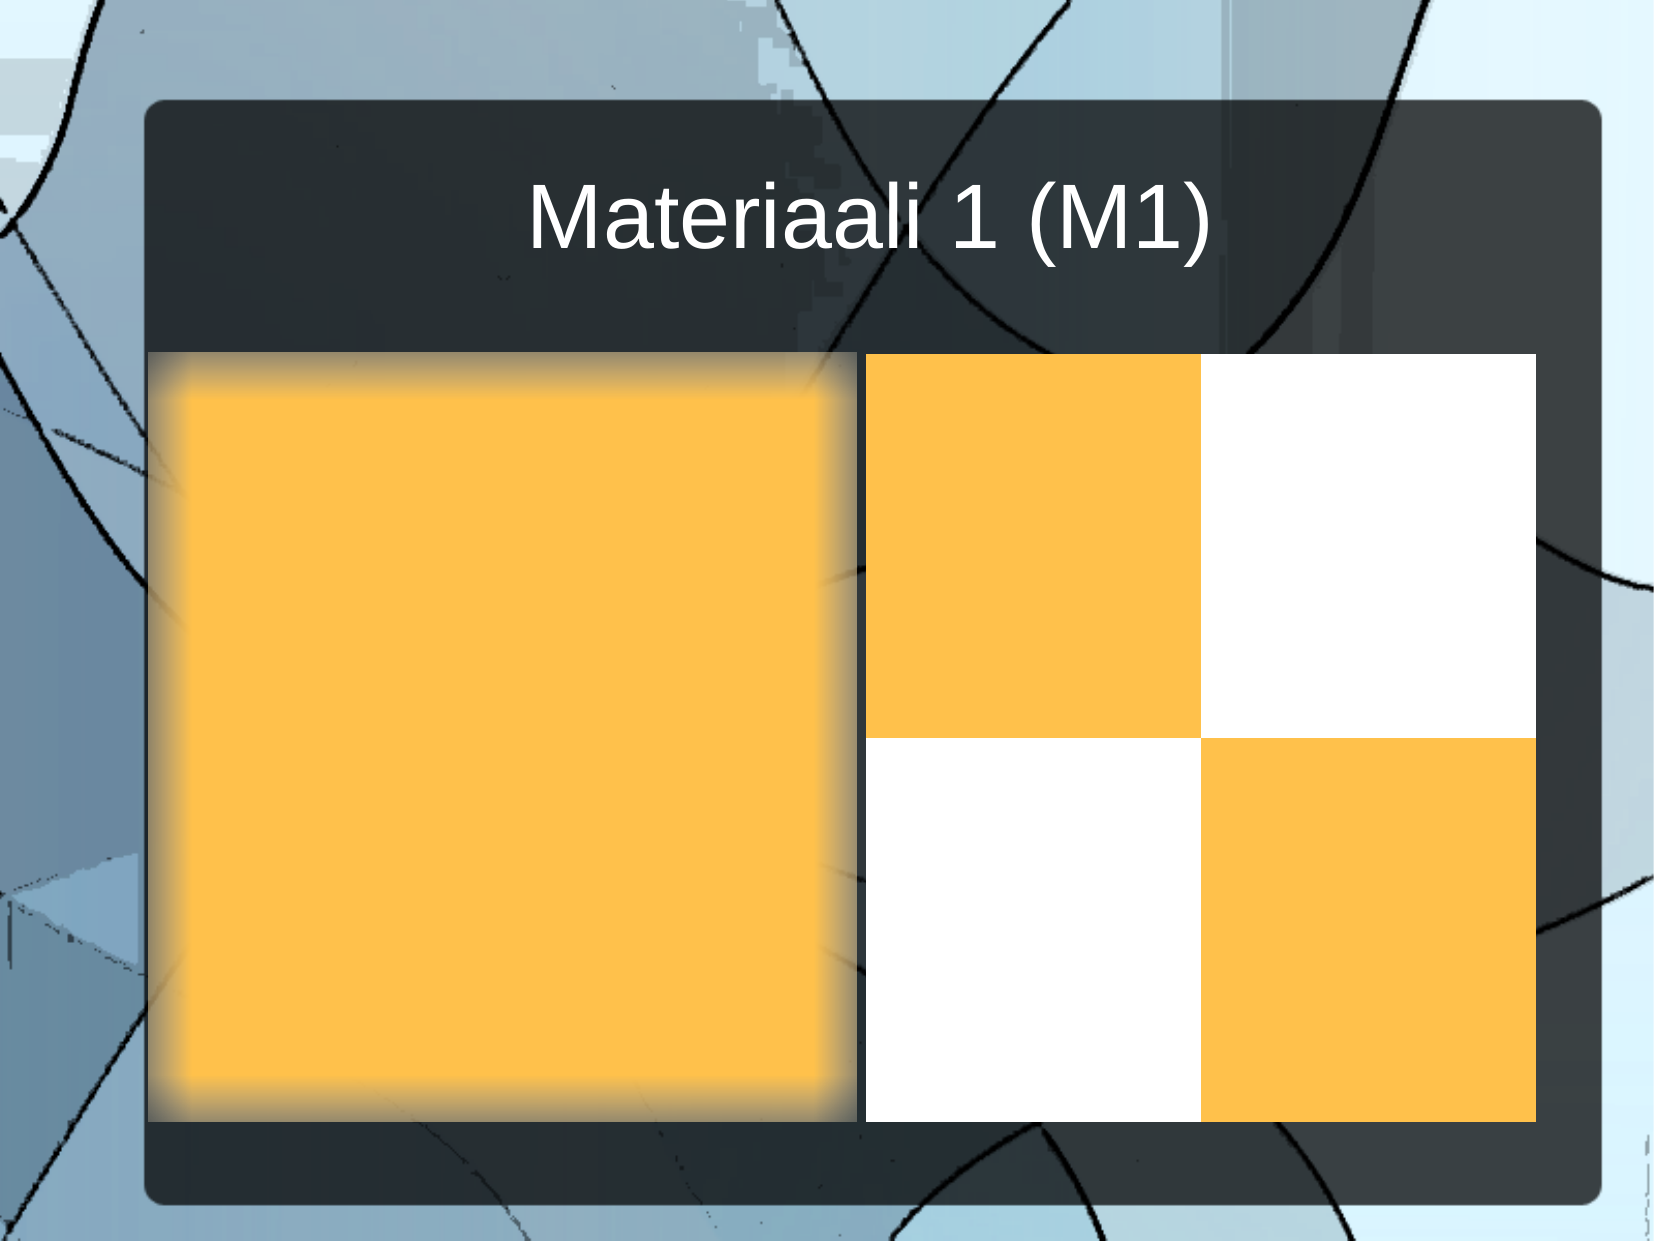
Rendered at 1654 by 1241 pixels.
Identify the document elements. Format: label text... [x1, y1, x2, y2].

title Materiaali 1 (M1) [159, 108, 1583, 325]
picture [0, 0, 1654, 1241]
